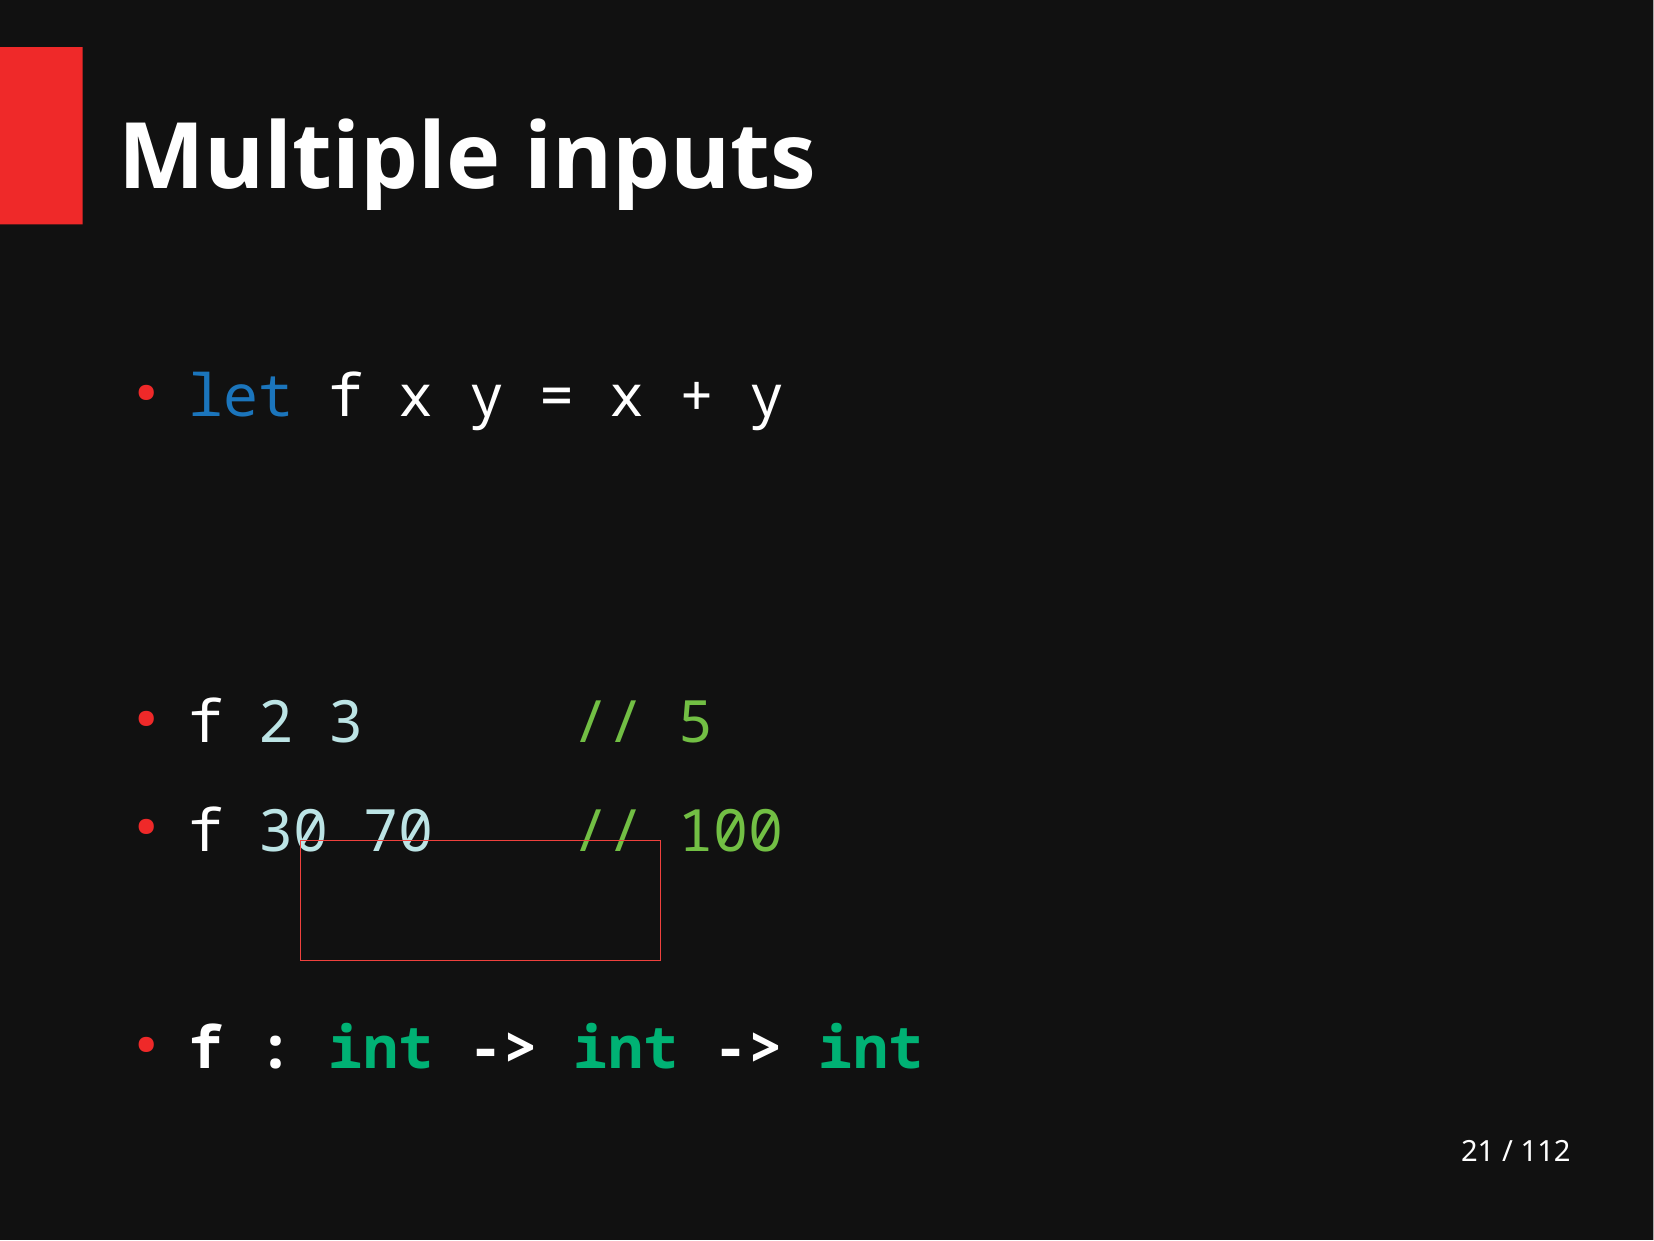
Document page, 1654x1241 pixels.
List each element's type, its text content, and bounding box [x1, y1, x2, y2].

list let f x y = x + y f 2 3 // 5 f 30 70 // 100 f : int -> int -> int [118, 354, 1536, 1074]
title Multiple inputs [118, 49, 1571, 257]
